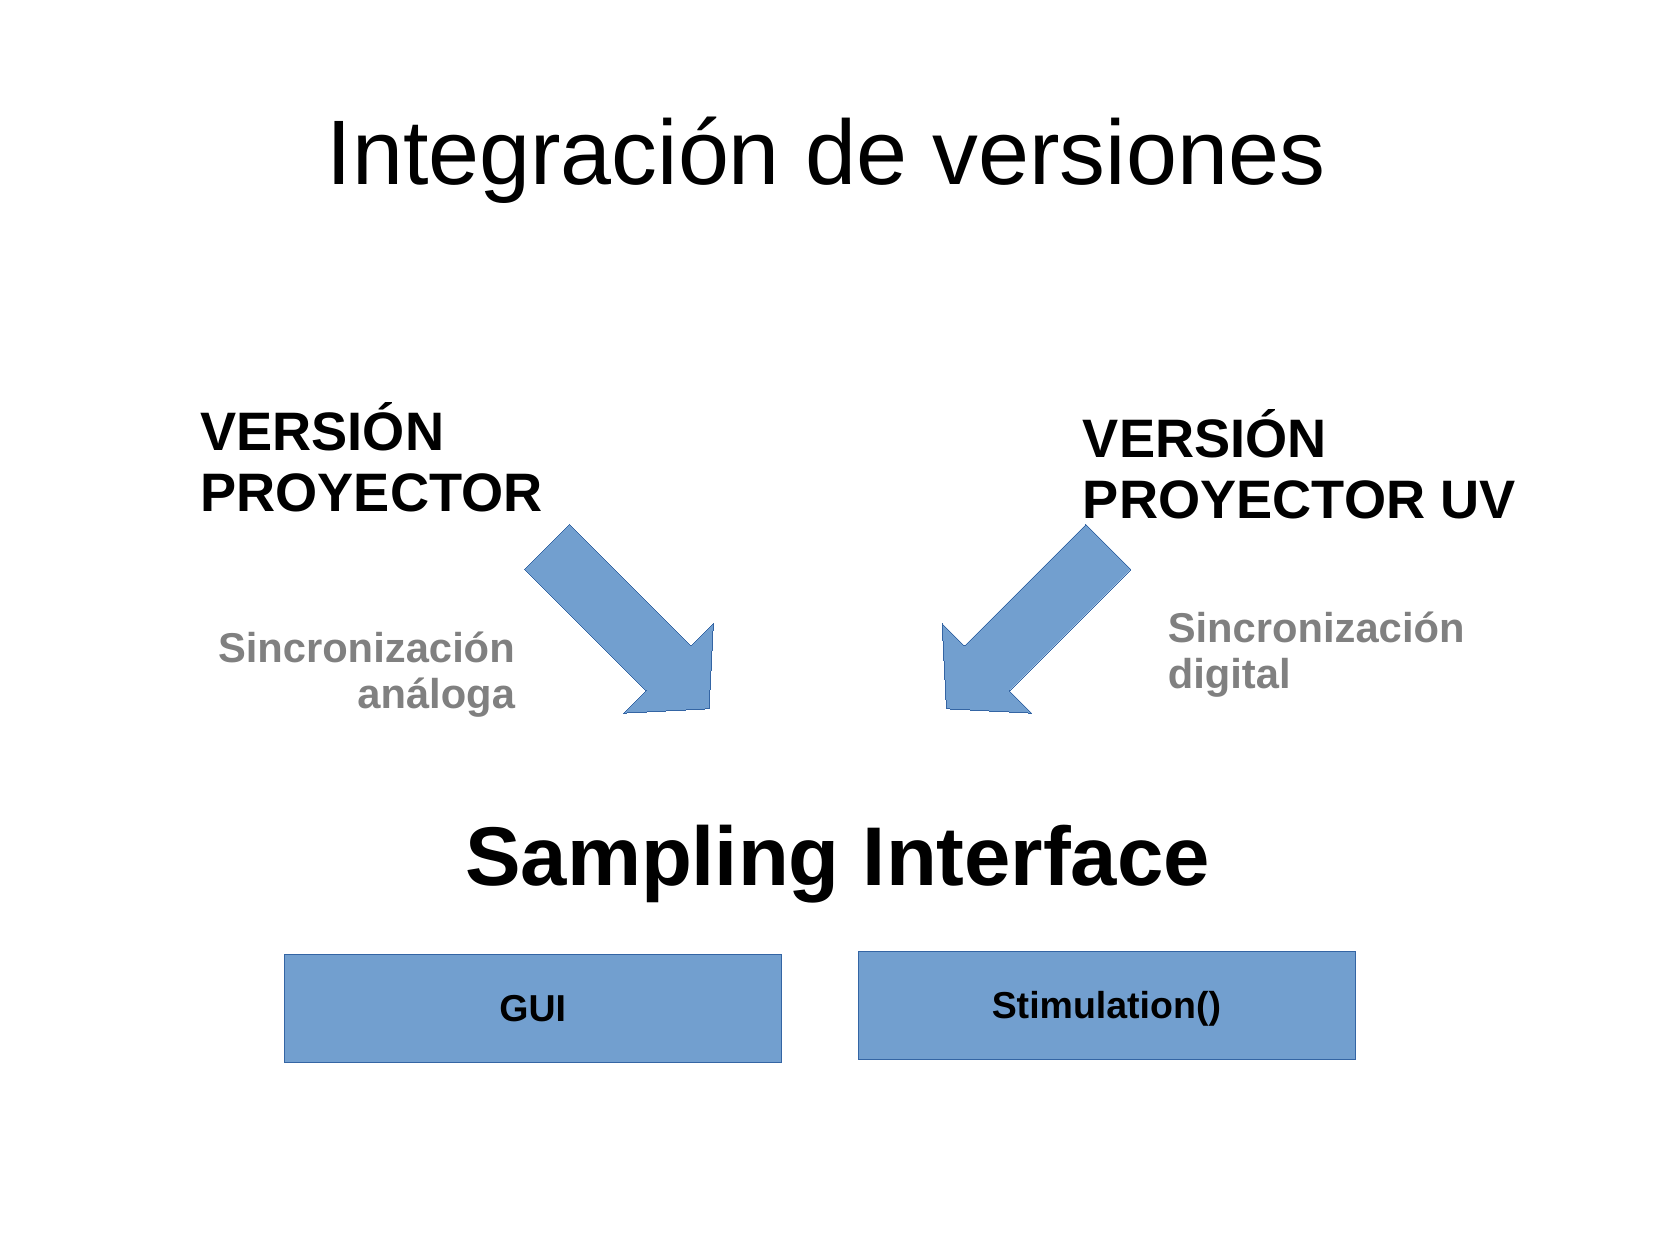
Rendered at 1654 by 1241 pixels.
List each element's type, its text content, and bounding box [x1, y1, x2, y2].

text_box Sincronización análoga [139, 617, 530, 727]
text_box [942, 524, 1131, 714]
title Integración de versiones [82, 49, 1571, 257]
text_box Sincronización digital [1153, 597, 1543, 707]
text_box GUI [284, 954, 782, 1063]
text_box VERSIÓN PROYECTOR UV [1068, 401, 1553, 538]
text_box Stimulation() [858, 951, 1356, 1060]
text_box VERSIÓN PROYECTOR [185, 394, 576, 531]
text_box Sampling Interface [450, 802, 1231, 911]
text_box [524, 524, 714, 714]
